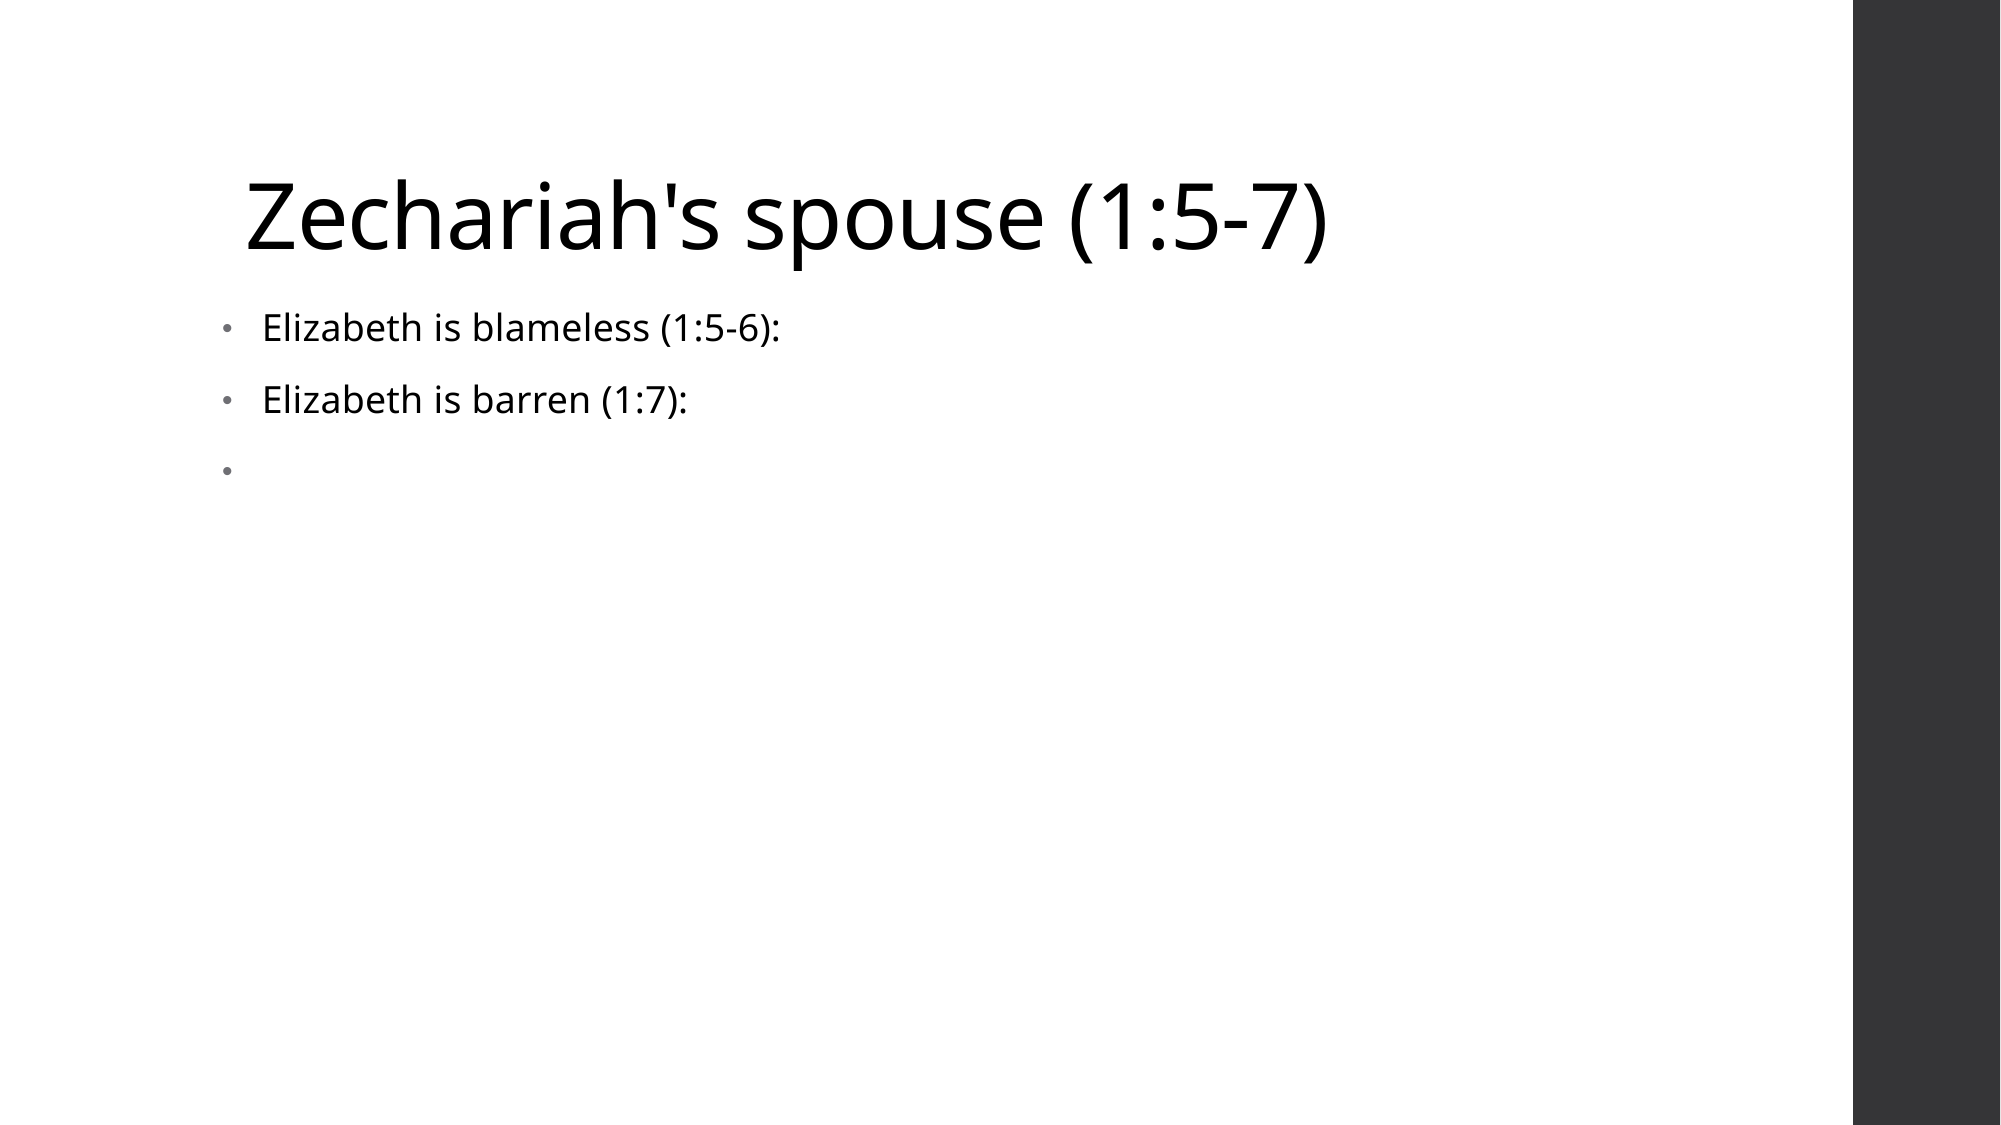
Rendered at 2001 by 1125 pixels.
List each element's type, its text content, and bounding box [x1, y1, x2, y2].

title Zechariah's spouse (1:5-7) [206, 60, 1797, 278]
list Elizabeth is blameless (1:5-6): Elizabeth is barren (1:7): [206, 299, 1617, 1014]
